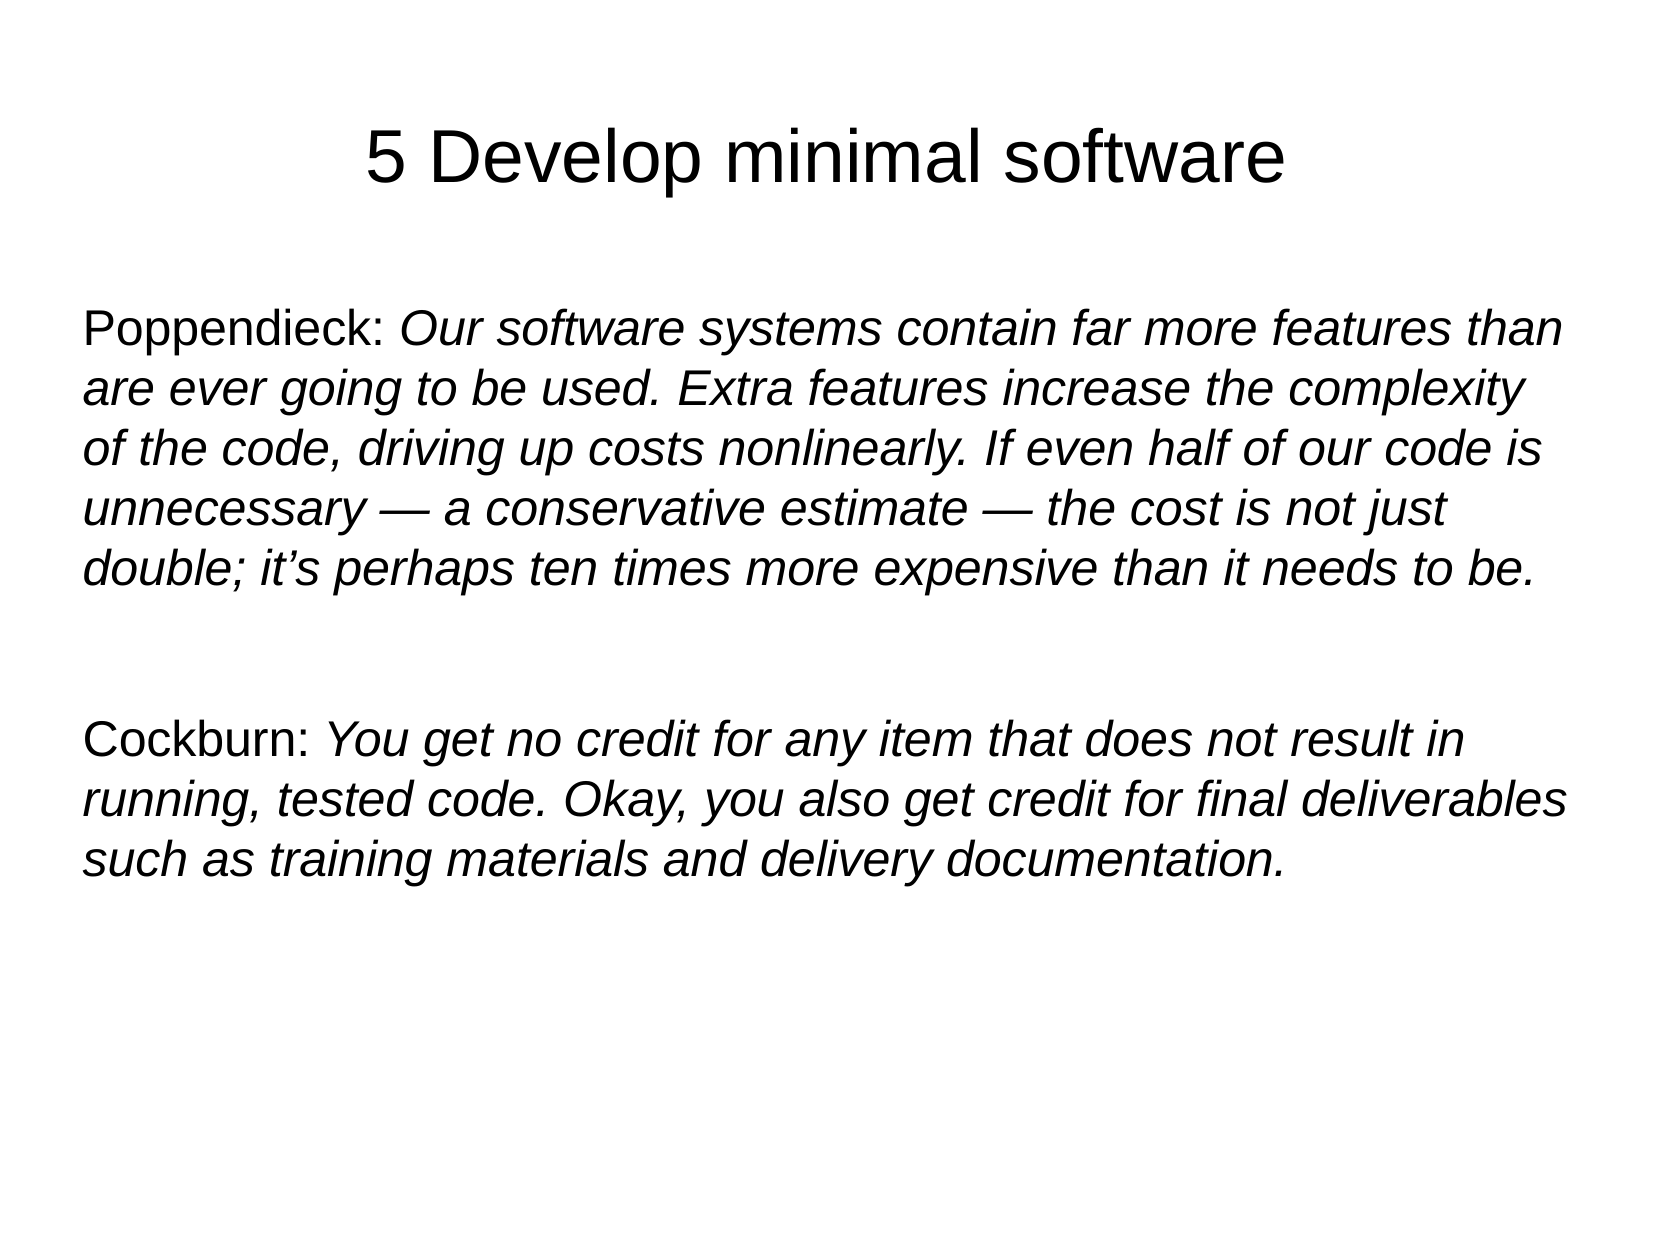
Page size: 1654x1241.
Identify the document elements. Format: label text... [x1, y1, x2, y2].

title 5 Develop minimal software [82, 49, 1571, 257]
list Poppendieck: Our software systems contain far more features than are ever going to be used. Extra features increase the complexity of the code, driving up costs nonlinearly. If even half of our code is unnecessary — a conservative estimate — the cost is not just double; it’s perhaps ten times more expensive than it needs to be. Cockburn: You get no credit for any item that does not result in running, tested code. Okay, you also get credit for final deliverables such as training materials and delivery documentation. [82, 295, 1571, 993]
